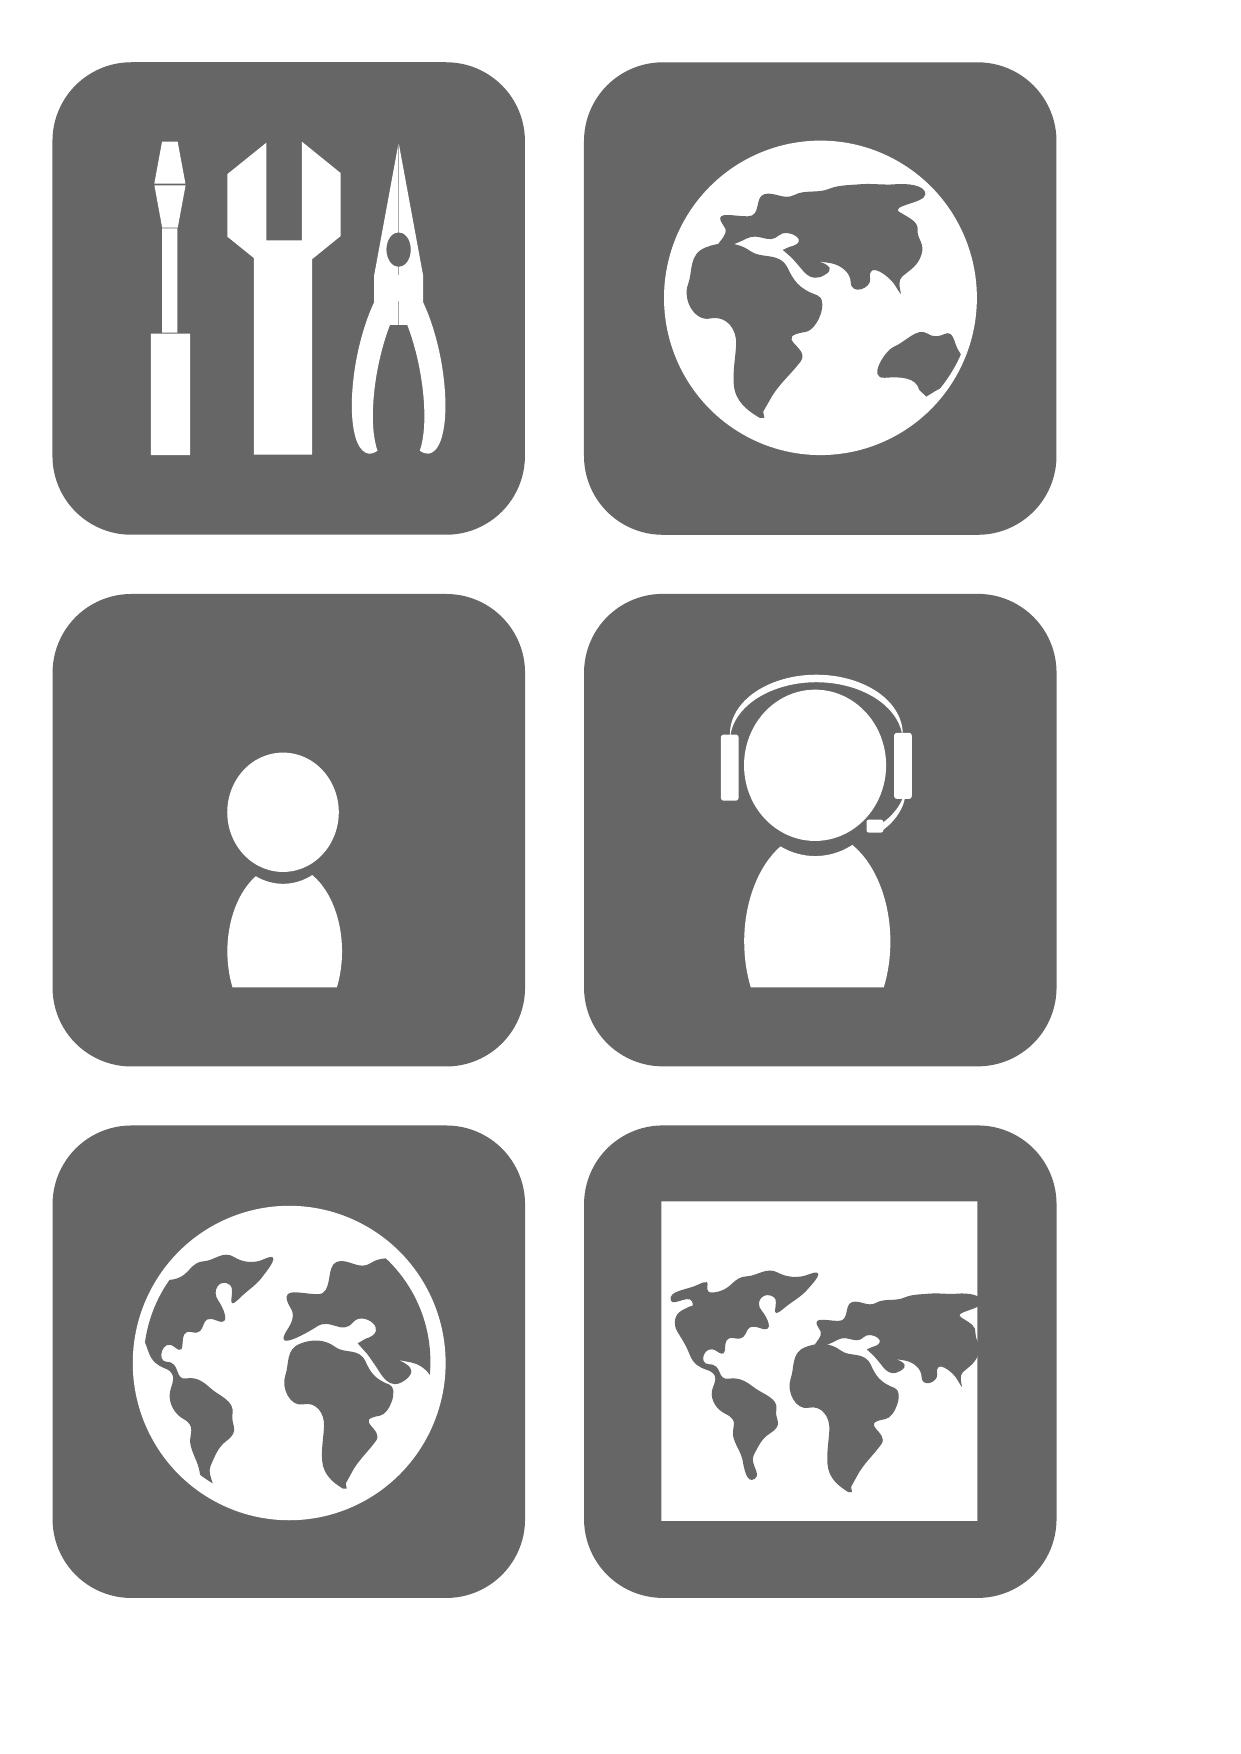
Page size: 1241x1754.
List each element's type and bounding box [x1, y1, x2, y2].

text_box [52, 593, 526, 1067]
text_box [52, 1125, 526, 1598]
text_box [584, 1125, 1057, 1598]
text_box [583, 62, 1057, 535]
text_box [584, 593, 1057, 1067]
text_box [52, 62, 525, 535]
